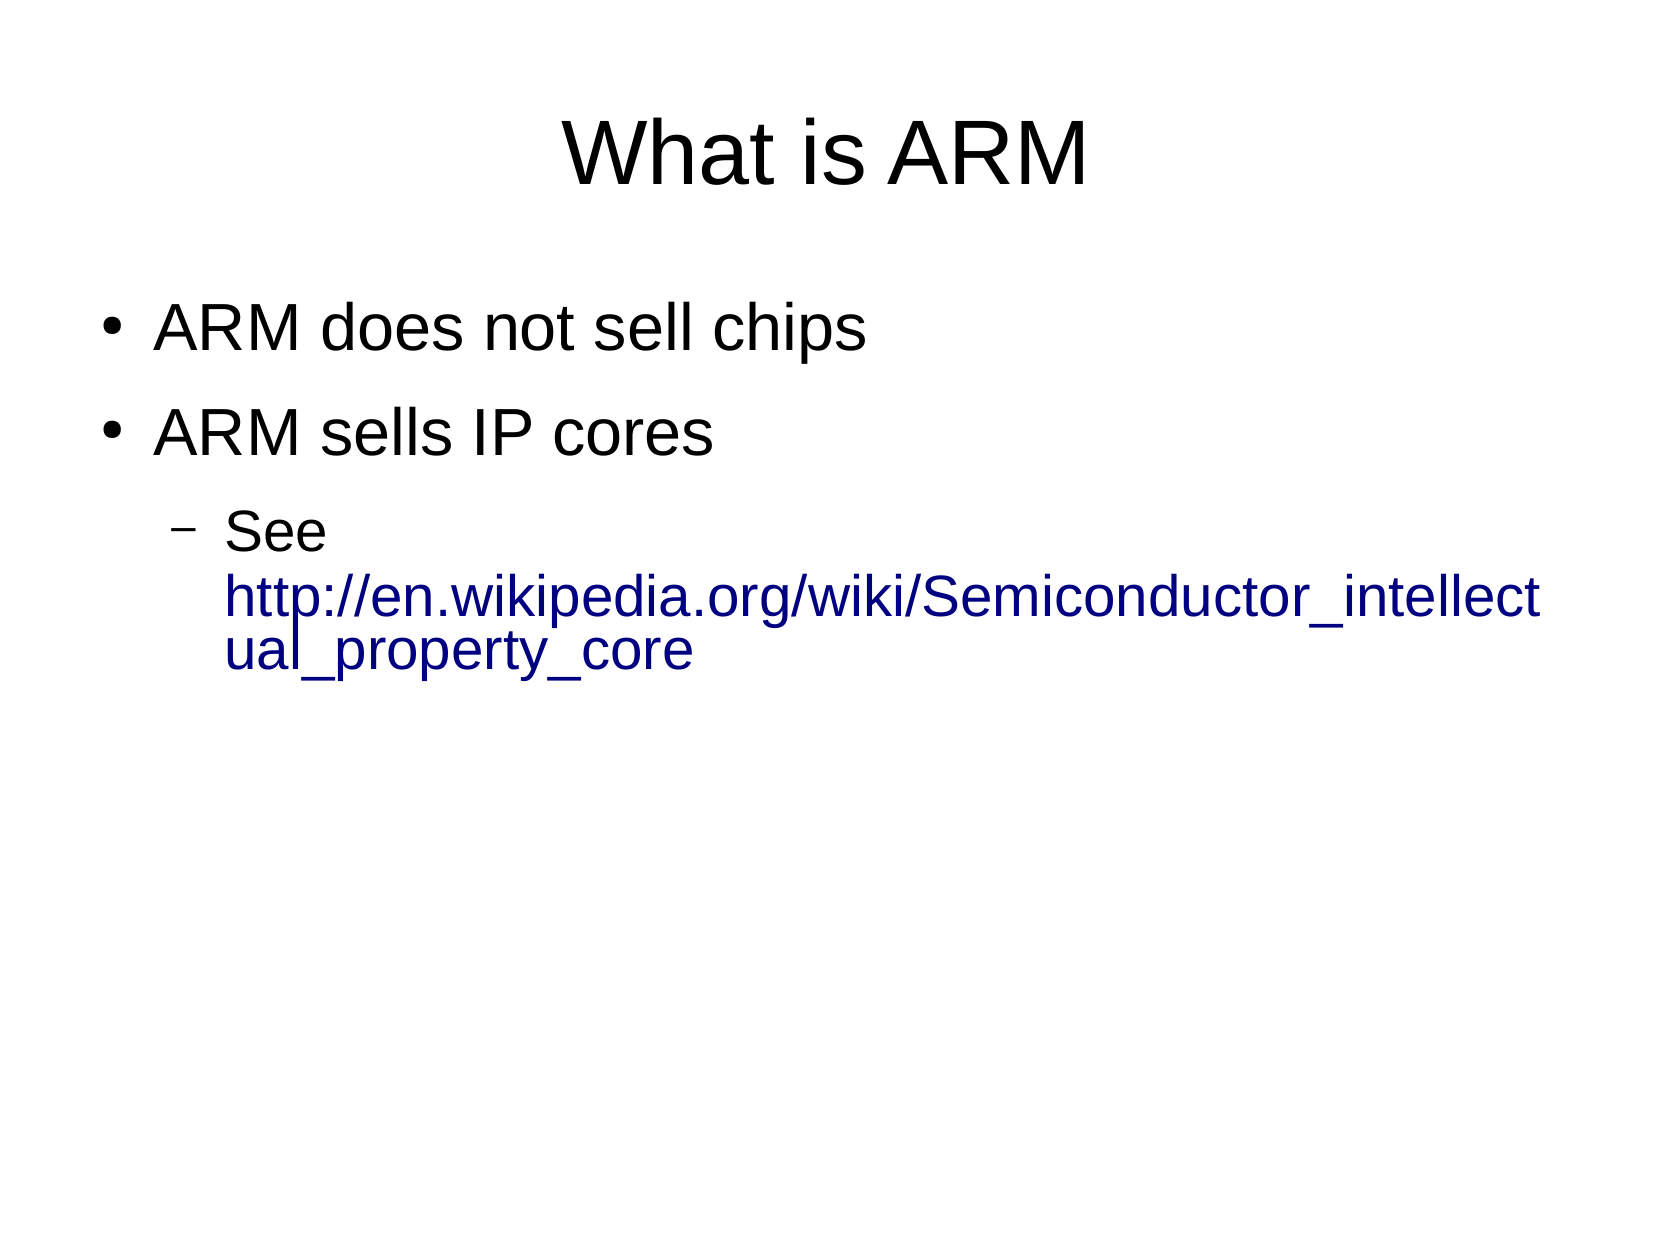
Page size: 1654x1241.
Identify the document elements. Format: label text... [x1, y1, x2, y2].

list ARM does not sell chips ARM sells IP cores See http://en.wikipedia.org/wiki/Semiconductor_intellectual_property_core [82, 290, 1571, 1010]
title What is ARM [82, 49, 1571, 257]
